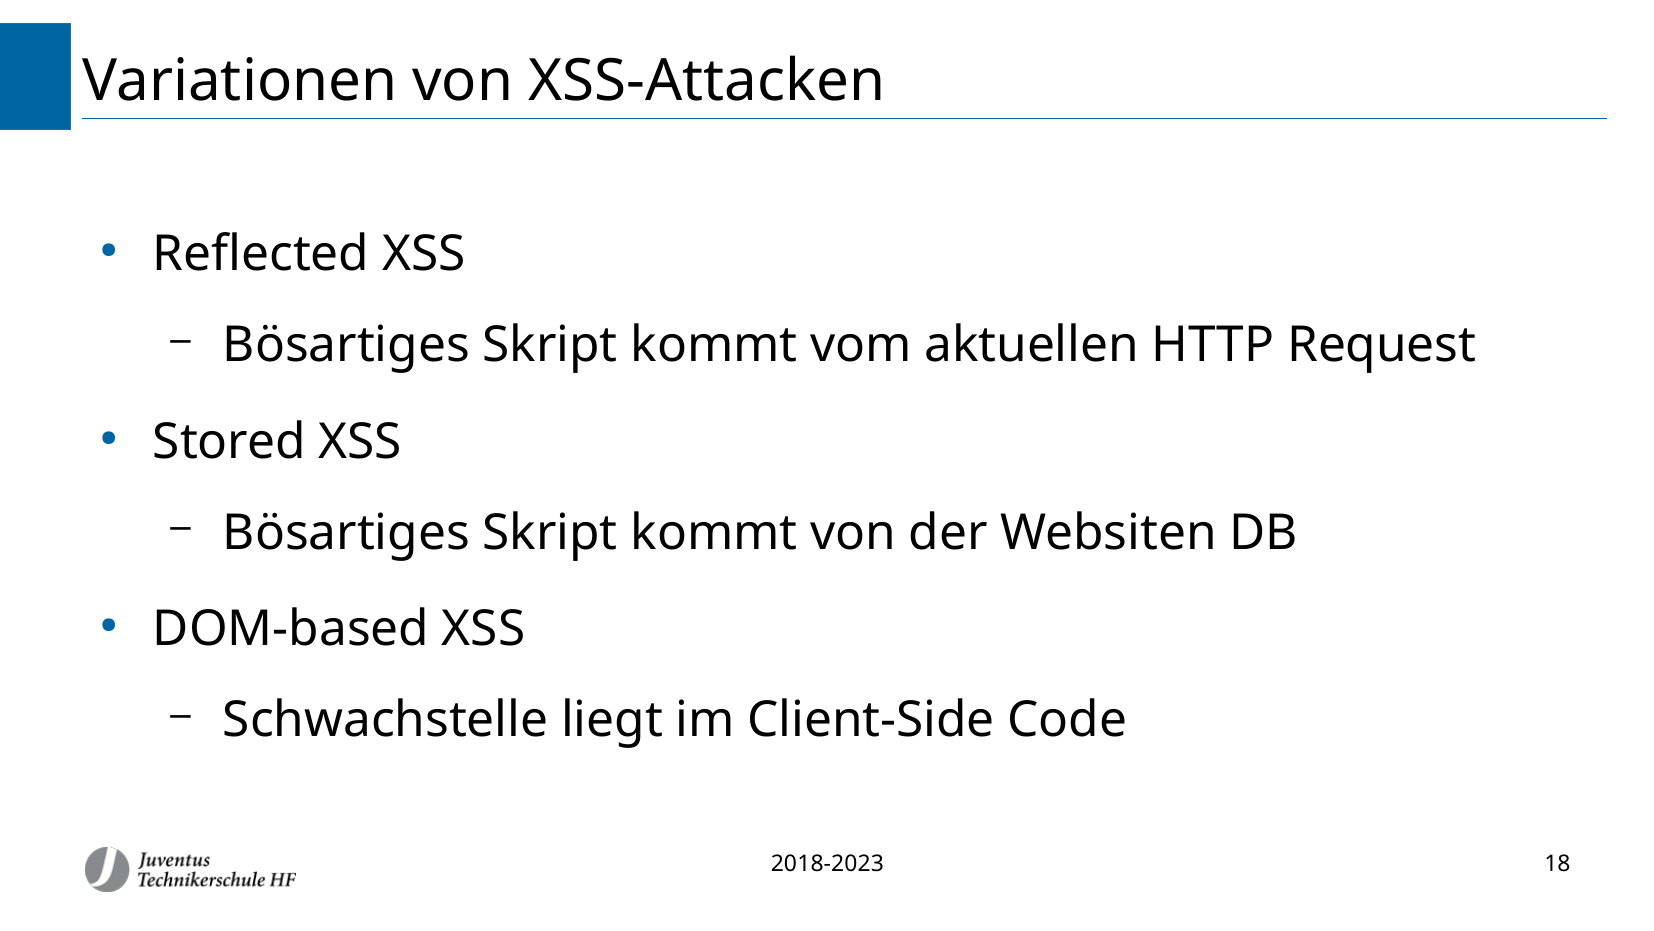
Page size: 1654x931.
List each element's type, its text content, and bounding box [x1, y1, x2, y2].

list Reflected XSS Bösartiges Skript kommt vom aktuellen HTTP Request Stored XSS Bösartiges Skript kommt von der Websiten DB DOM-based XSS Schwachstelle liegt im Client-Side Code [82, 217, 1571, 758]
title Variationen von XSS-Attacken [82, 37, 1571, 119]
picture [85, 847, 296, 892]
